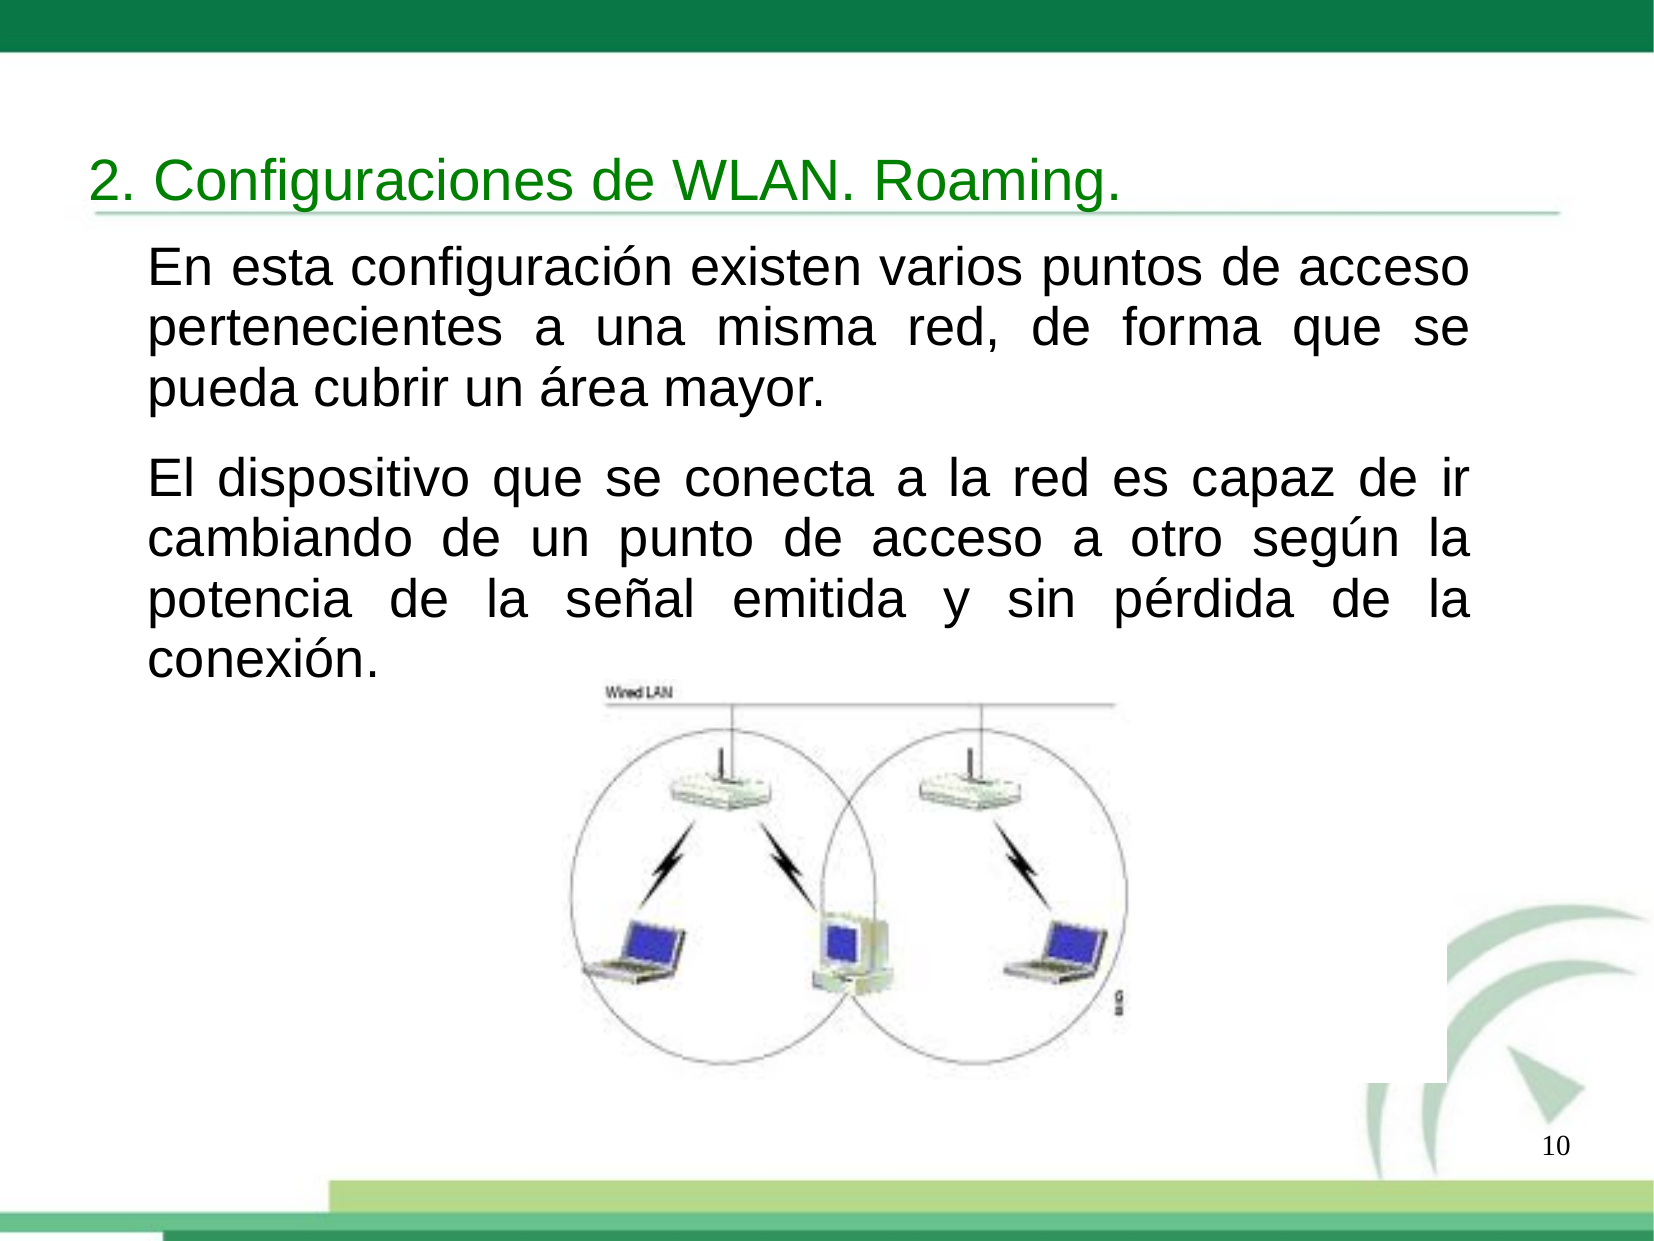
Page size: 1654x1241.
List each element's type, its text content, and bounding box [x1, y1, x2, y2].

picture [0, 0, 1654, 1241]
list En esta configuración existen varios puntos de acceso pertenecientes a una misma red, de forma que se pueda cubrir un área mayor. El dispositivo que se conecta a la red es capaz de ir cambiando de un punto de acceso a otro según la potencia de la señal emitida y sin pérdida de la conexión. [147, 236, 1473, 1077]
text_box 2. Configuraciones de WLAN. Roaming. [88, 147, 1565, 223]
